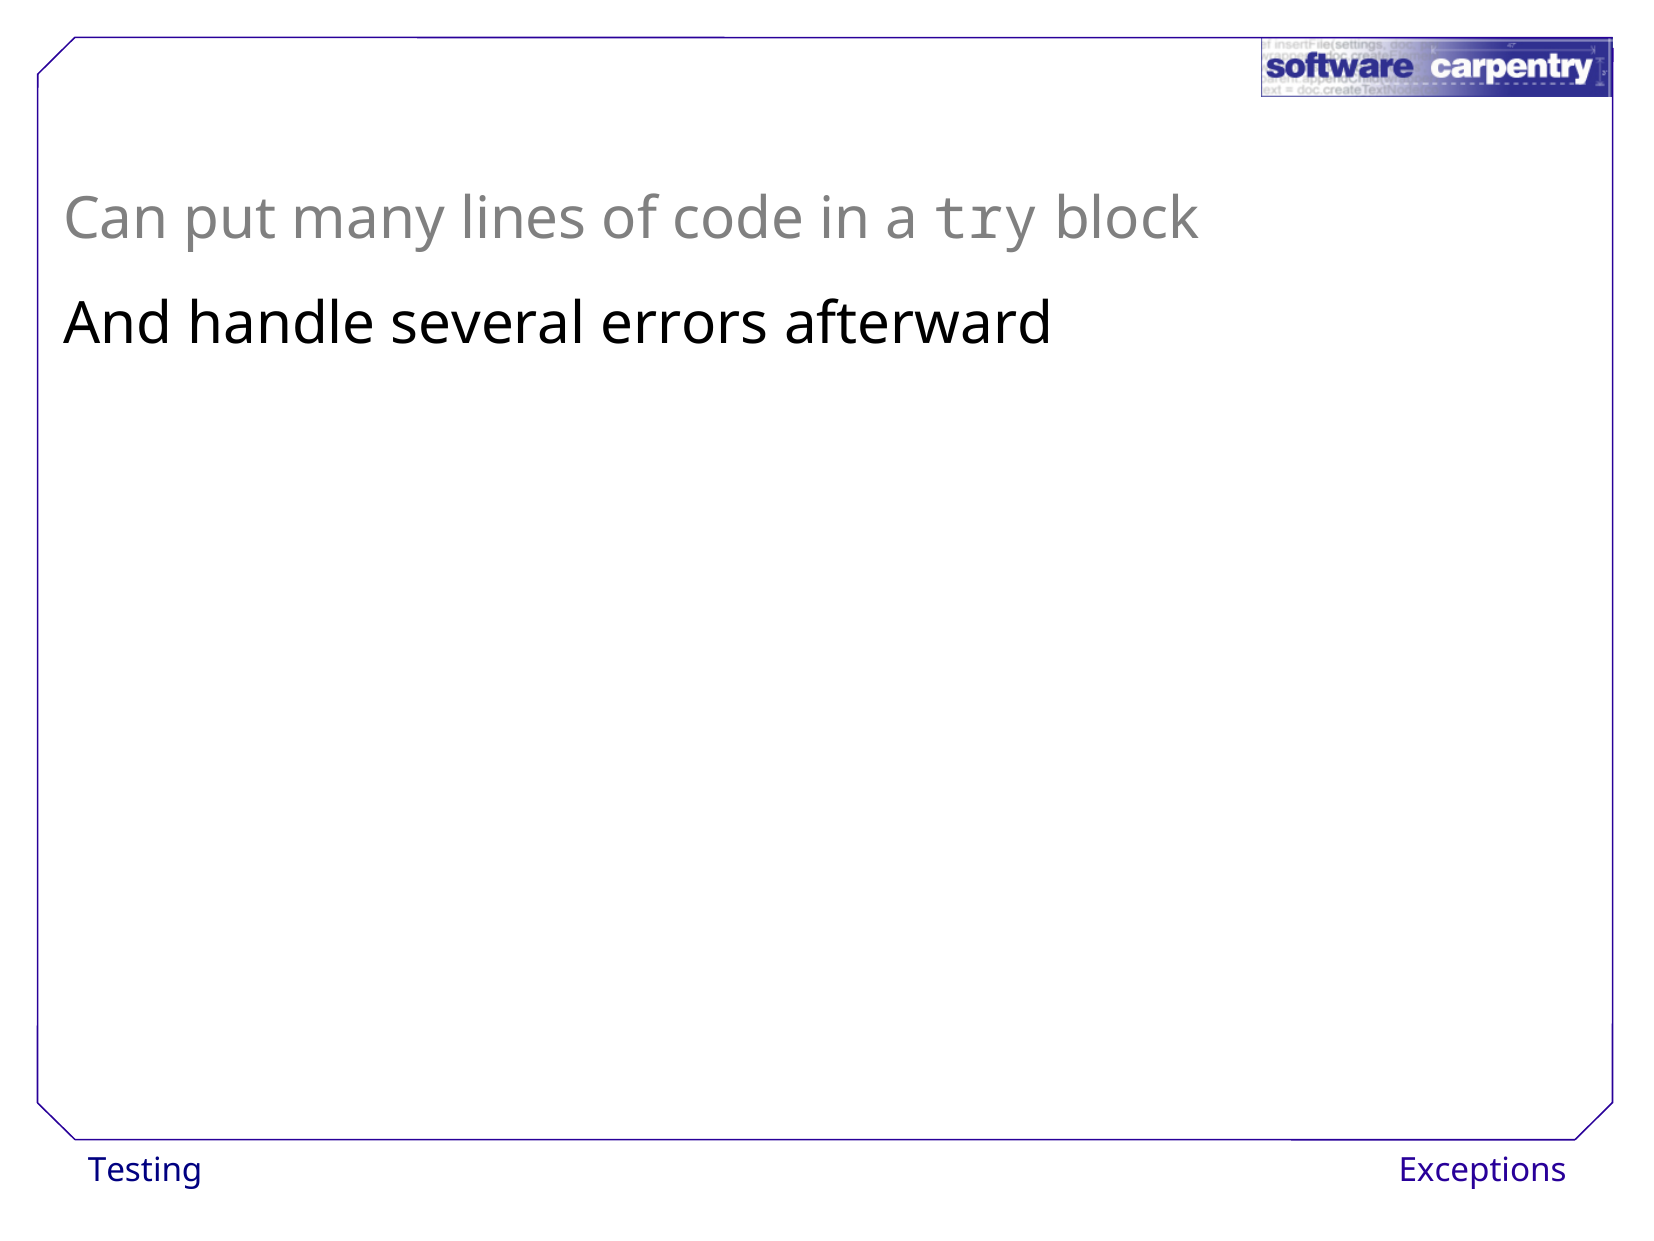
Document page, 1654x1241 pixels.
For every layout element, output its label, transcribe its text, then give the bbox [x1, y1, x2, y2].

picture [1261, 39, 1613, 97]
text_box Can put many lines of code in a try block And handle several errors afterward [48, 137, 1365, 364]
